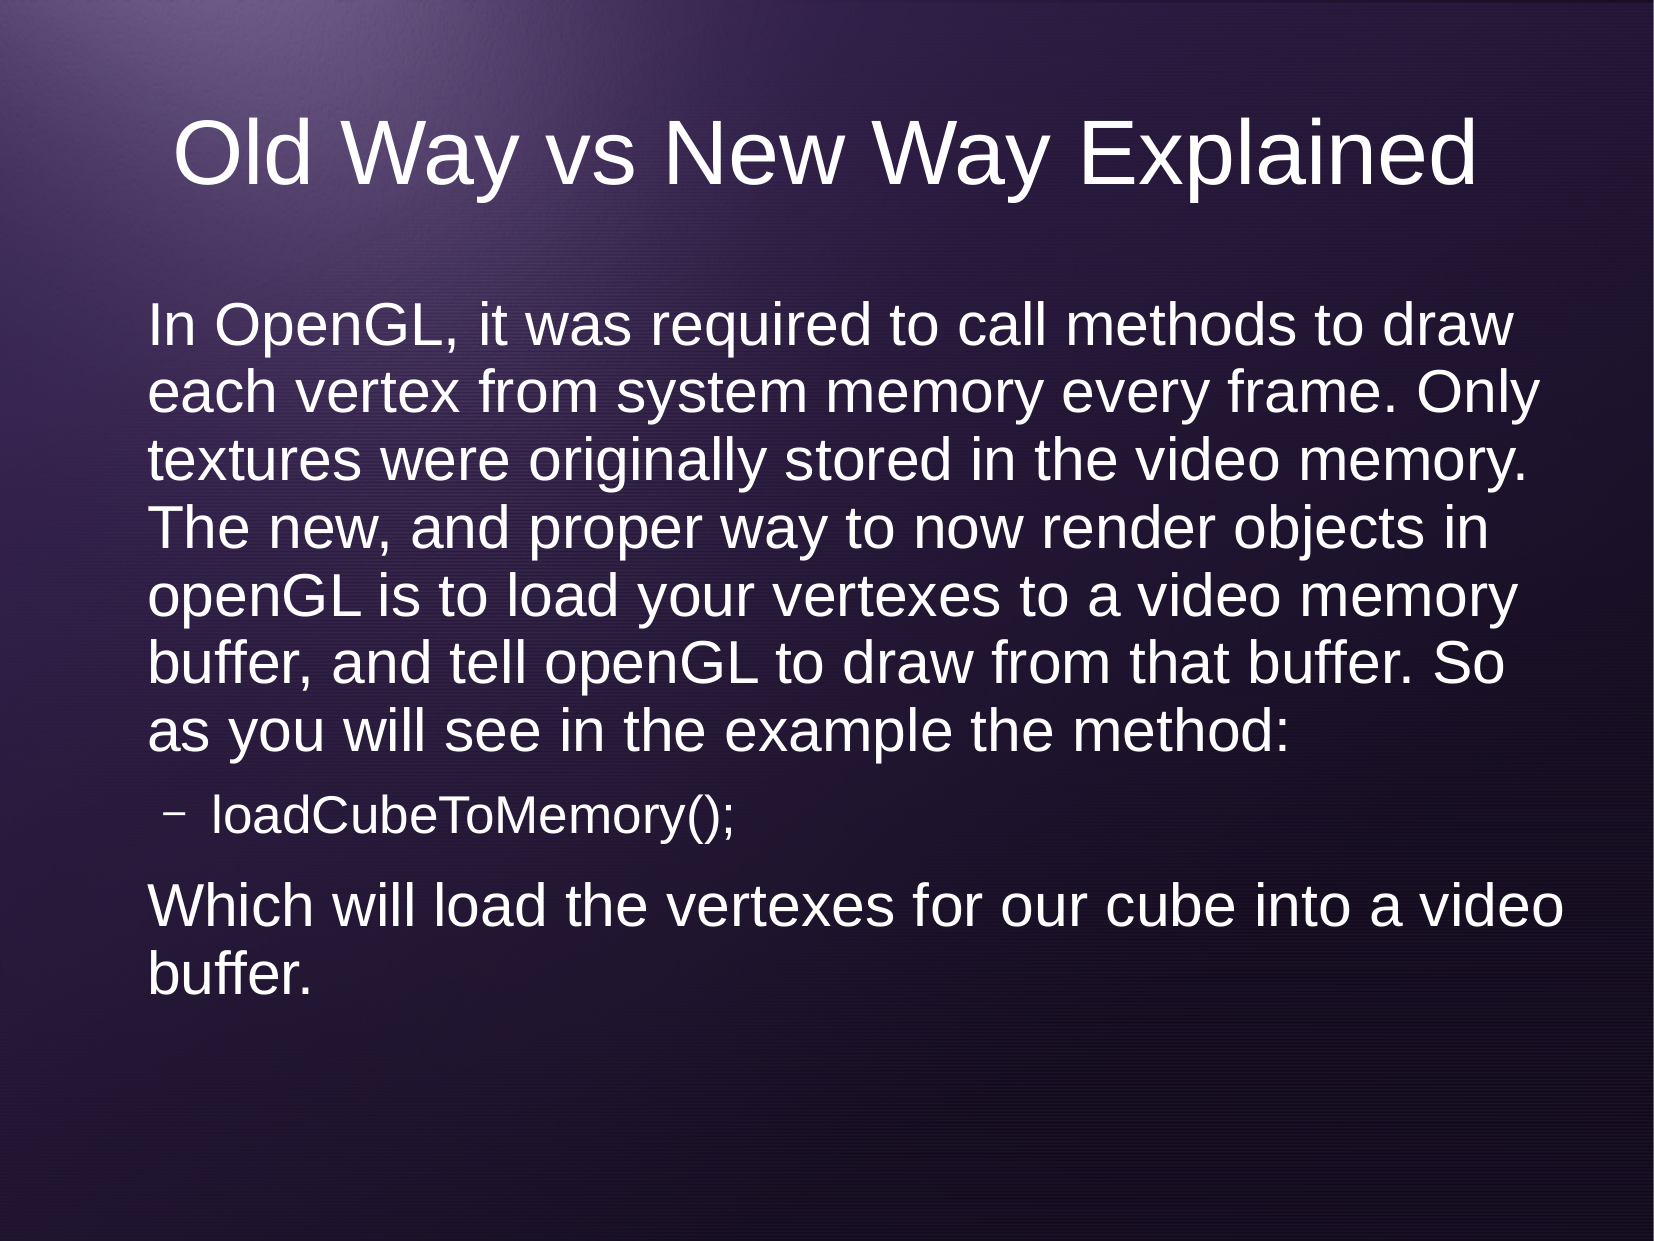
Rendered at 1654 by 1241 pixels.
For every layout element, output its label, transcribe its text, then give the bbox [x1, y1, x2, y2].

list In OpenGL, it was required to call methods to draw each vertex from system memory every frame. Only textures were originally stored in the video memory. The new, and proper way to now render objects in openGL is to load your vertexes to a video memory buffer, and tell openGL to draw from that buffer. So as you will see in the example the method: loadCubeToMemory(); Which will load the vertexes for our cube into a video buffer. [82, 290, 1571, 1010]
picture [0, 0, 1654, 1241]
title Old Way vs New Way Explained [82, 49, 1571, 257]
